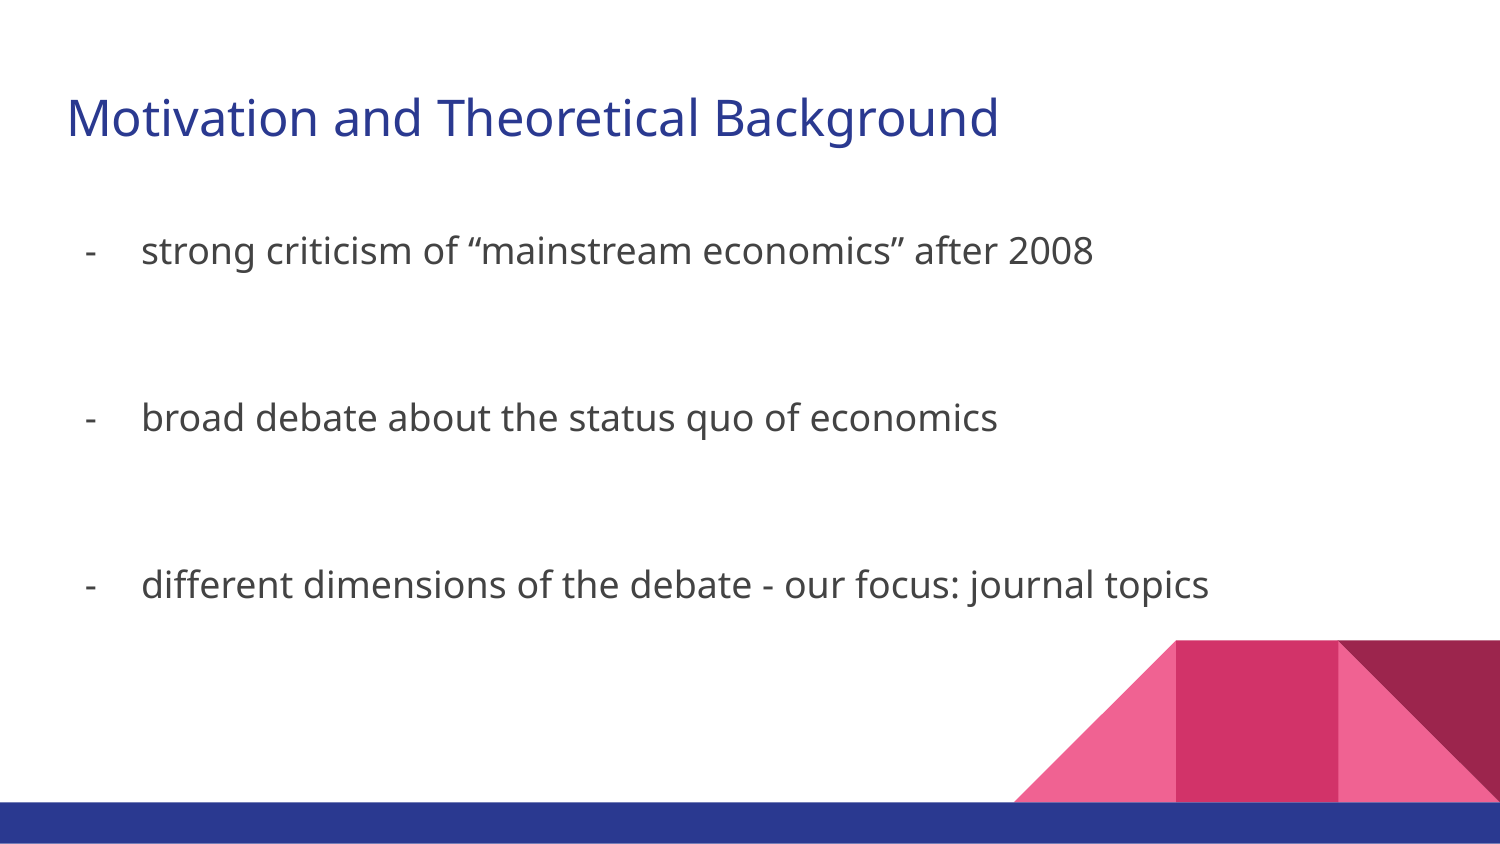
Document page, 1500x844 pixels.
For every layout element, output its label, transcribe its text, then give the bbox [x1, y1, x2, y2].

list strong criticism of “mainstream economics” after 2008 broad debate about the status quo of economics different dimensions of the debate - our focus: journal topics [51, 201, 1449, 750]
title Motivation and Theoretical Background [51, 67, 1449, 167]
